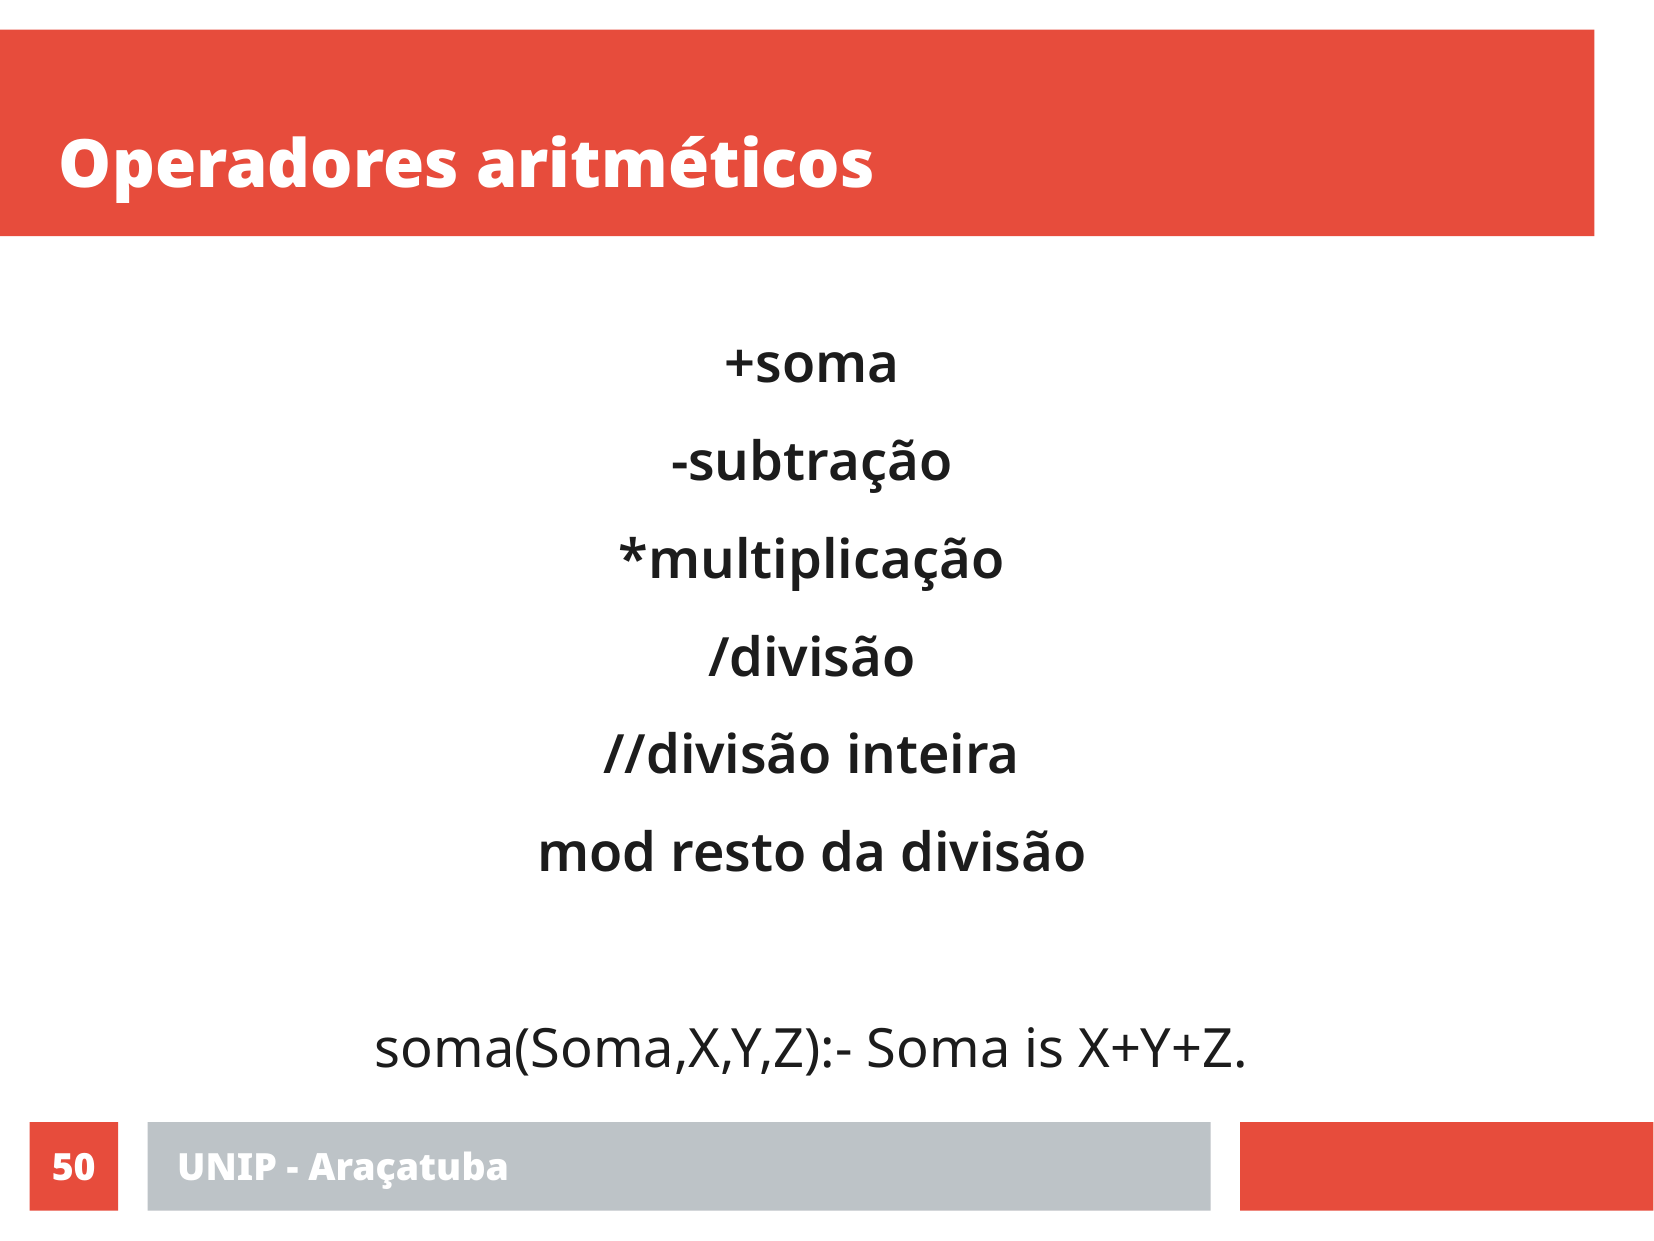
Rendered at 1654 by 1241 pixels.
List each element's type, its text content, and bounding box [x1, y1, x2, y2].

list +soma -subtração *multiplicação /divisão //divisão inteira mod resto da divisão soma(Soma,X,Y,Z):- Soma is X+Y+Z. [59, 324, 1565, 1093]
title Operadores aritméticos [59, 59, 1595, 207]
